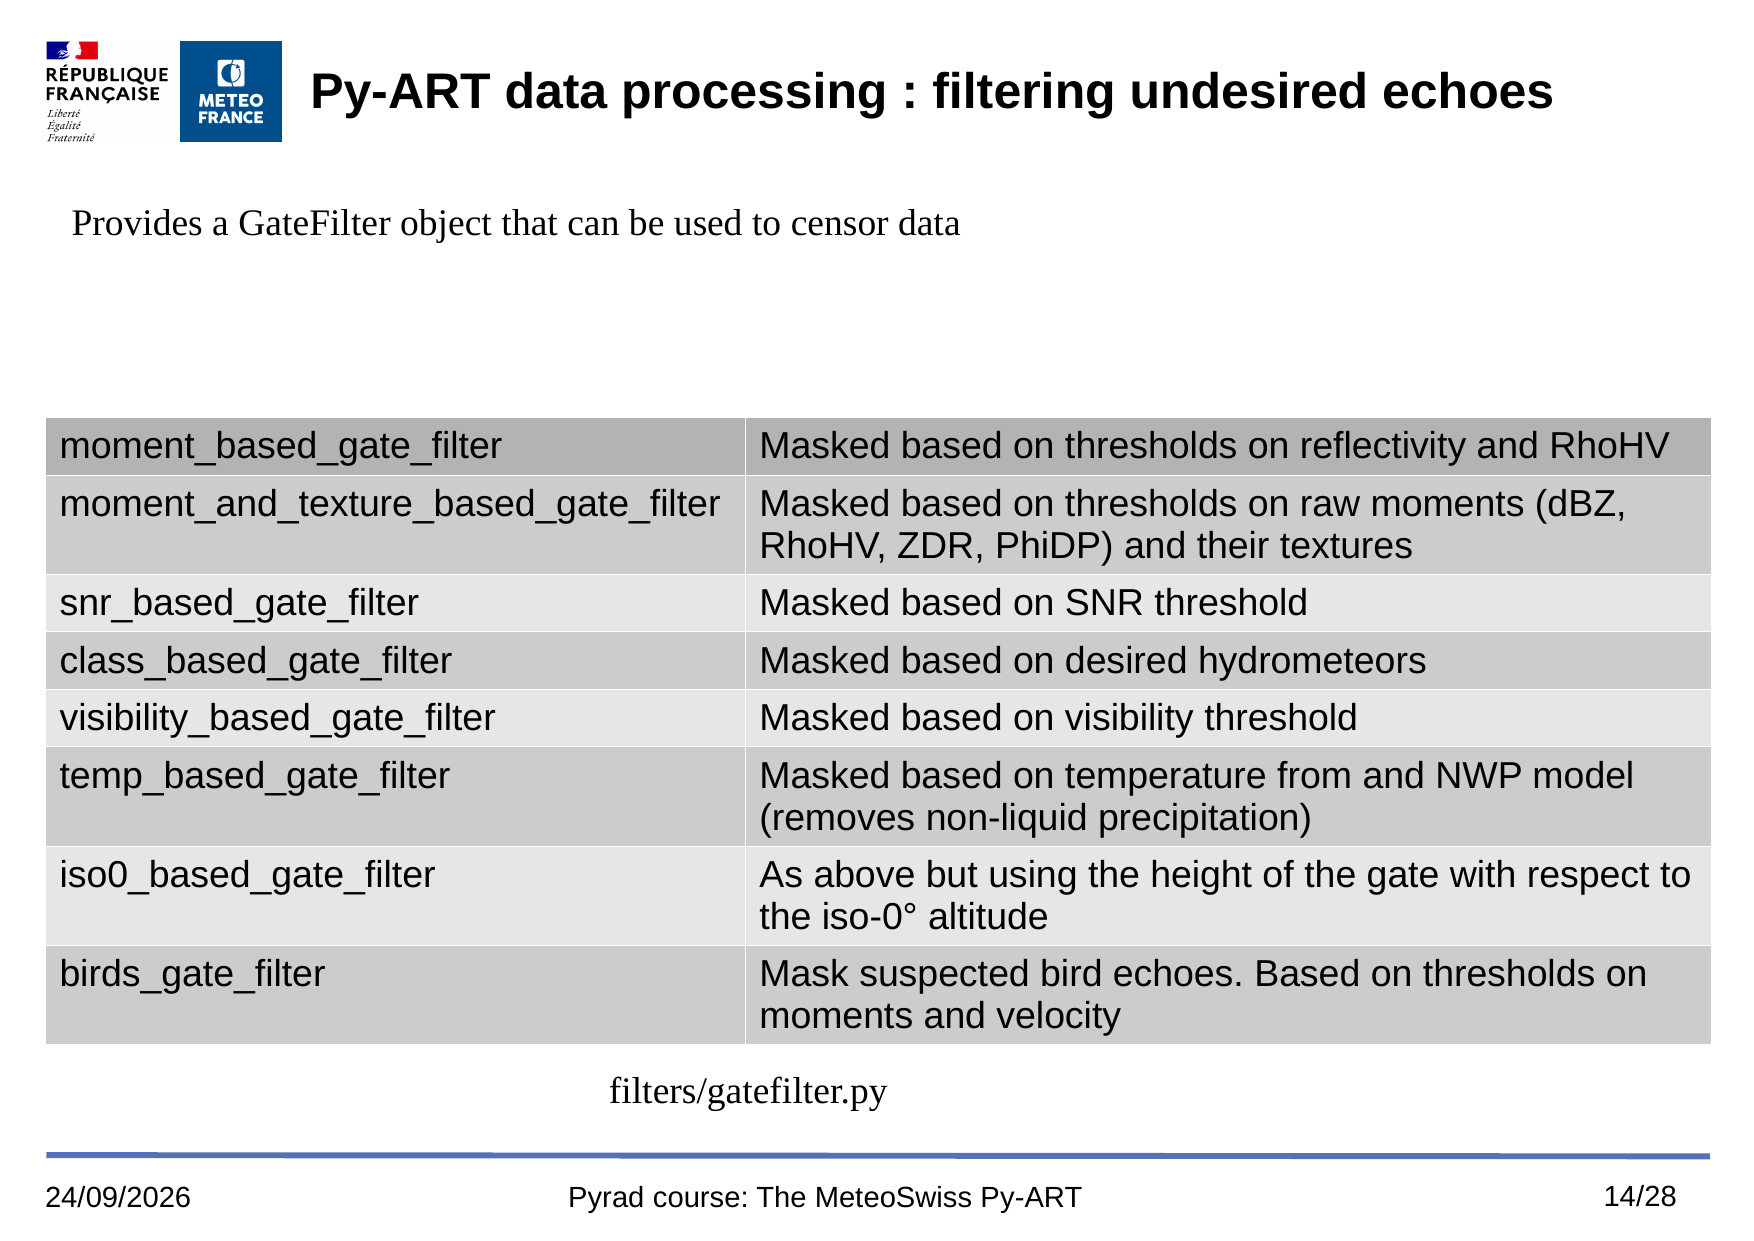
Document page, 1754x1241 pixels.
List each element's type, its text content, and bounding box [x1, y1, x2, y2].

table_cell Masked based on desired hydrometeors [746, 632, 1711, 689]
picture [46, 41, 172, 142]
table_cell As above but using the height of the gate with respect to the iso-0° altitude [746, 847, 1711, 945]
table_header Masked based on thresholds on reflectivity and RhoHV [746, 418, 1711, 475]
table_cell snr_based_gate_filter [46, 575, 745, 631]
table_cell Mask suspected bird echoes. Based on thresholds on moments and velocity [746, 946, 1711, 1044]
table_cell Masked based on temperature from and NWP model (removes non-liquid precipitation) [746, 747, 1711, 846]
table_cell Masked based on SNR threshold [746, 575, 1711, 631]
table_cell temp_based_gate_filter [46, 747, 745, 846]
table_cell birds_gate_filter [46, 946, 745, 1044]
title Py-ART data processing : filtering undesired echoes [310, 40, 1697, 142]
text_box filters/gatefilter.py [594, 1062, 904, 1120]
table_cell visibility_based_gate_filter [46, 690, 745, 746]
picture [180, 41, 282, 142]
table_cell class_based_gate_filter [46, 632, 745, 689]
table_header moment_based_gate_filter [46, 418, 745, 475]
table_cell iso0_based_gate_filter [46, 847, 745, 945]
table_cell moment_and_texture_based_gate_filter [46, 476, 745, 574]
table_cell Masked based on thresholds on raw moments (dBZ, RhoHV, ZDR, PhiDP) and their textures [746, 476, 1711, 574]
table_cell Masked based on visibility threshold [746, 690, 1711, 746]
text_box Provides a GateFilter object that can be used to censor data [56, 194, 987, 293]
